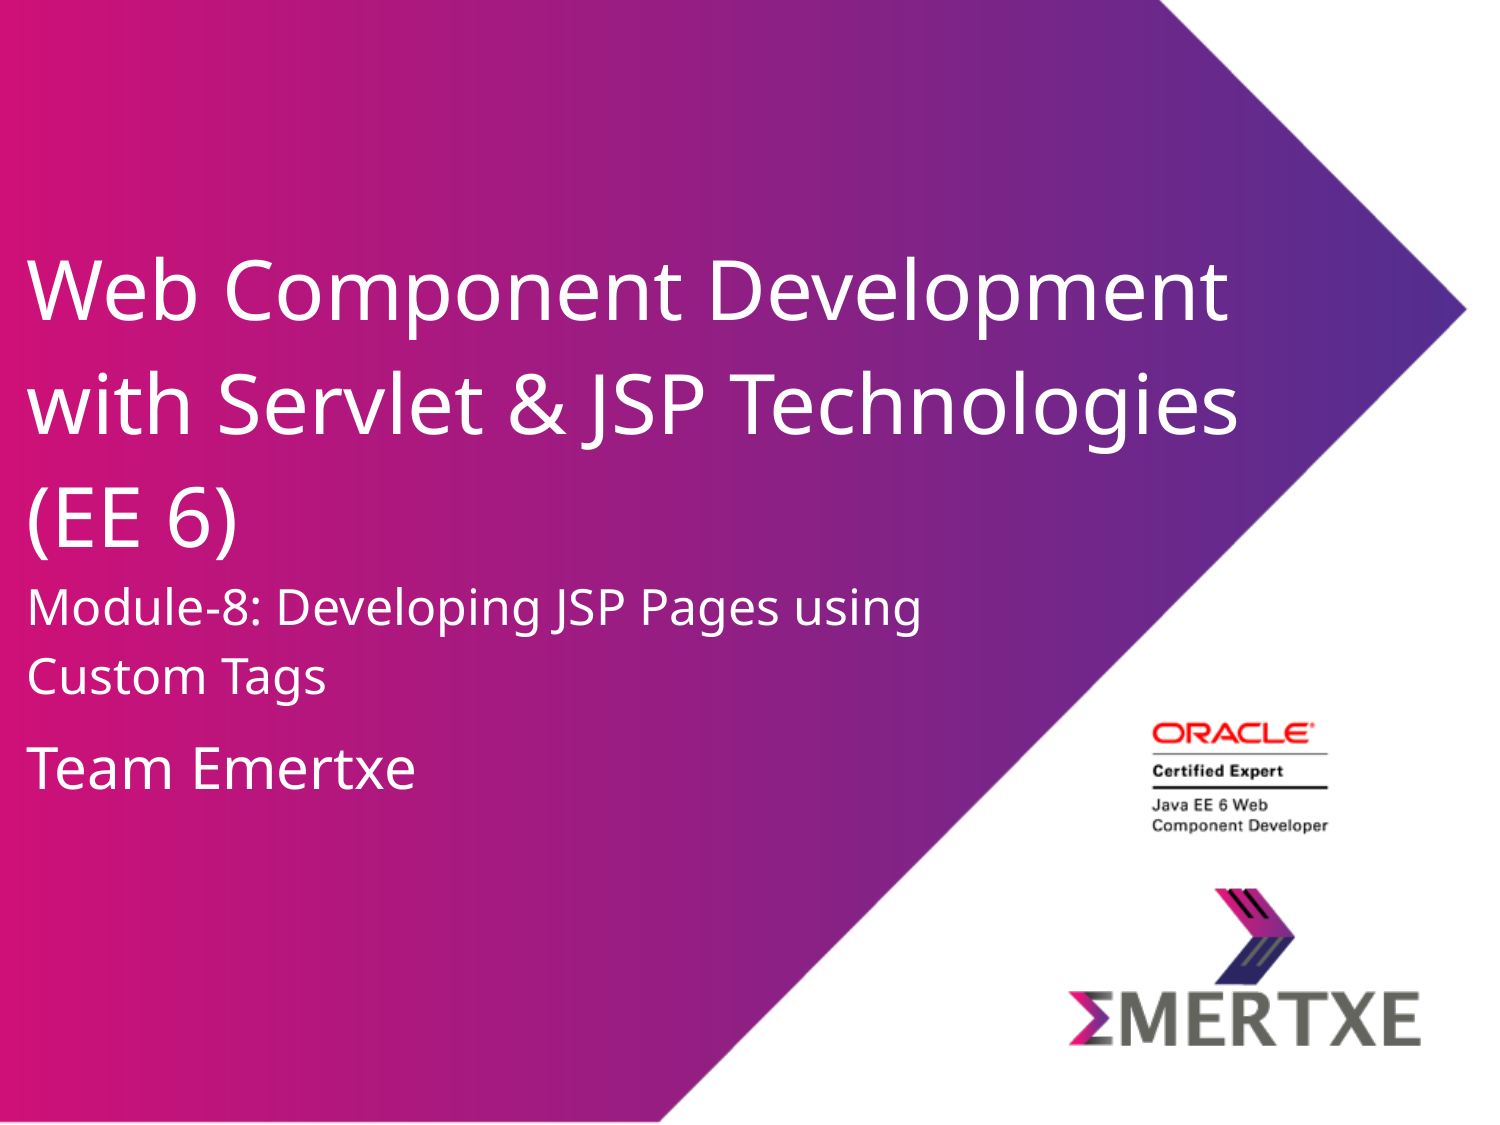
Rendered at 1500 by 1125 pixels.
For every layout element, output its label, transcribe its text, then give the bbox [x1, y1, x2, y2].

text_box Team Emertxe [11, 720, 603, 804]
text_box Web Component Development with Servlet & JSP Technologies (EE 6) Module-8: Developing JSP Pages using Custom Tags [11, 224, 1394, 779]
picture [0, 0, 1500, 1125]
